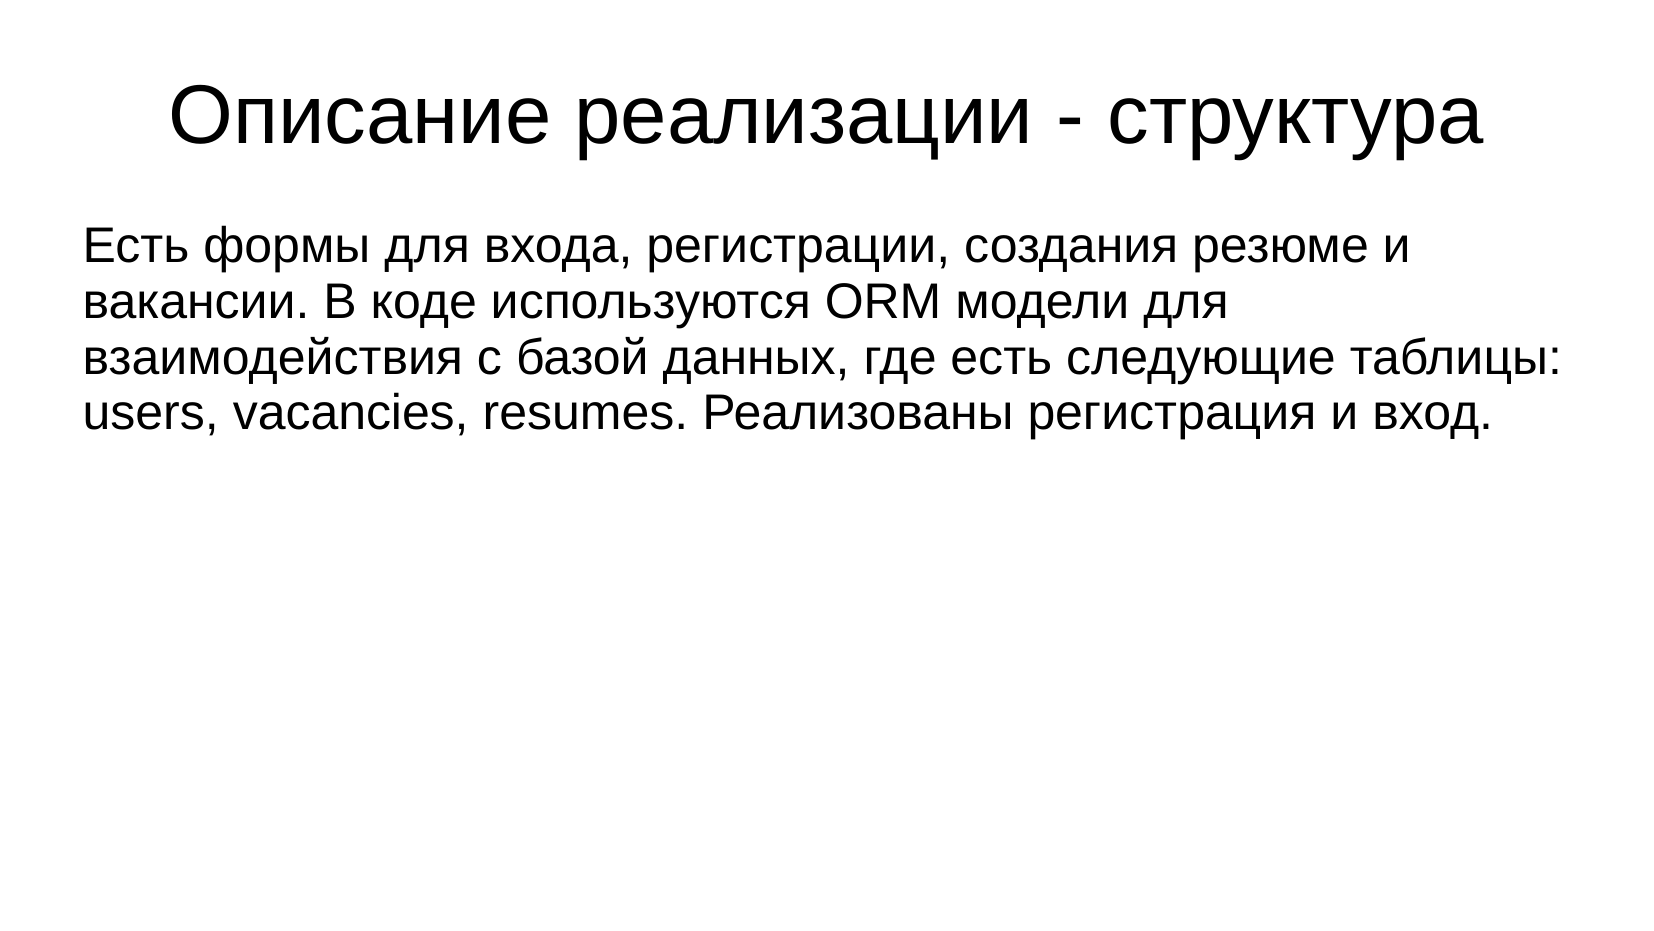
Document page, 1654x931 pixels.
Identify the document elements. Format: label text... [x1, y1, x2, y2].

list Есть формы для входа, регистрации, создания резюме и вакансии. В коде используются ORM модели для взаимодействия с базой данных, где есть следующие таблицы: users, vacancies, resumes. Реализованы регистрация и вход. [82, 217, 1571, 758]
title Описание реализации - структура [82, 37, 1571, 193]
